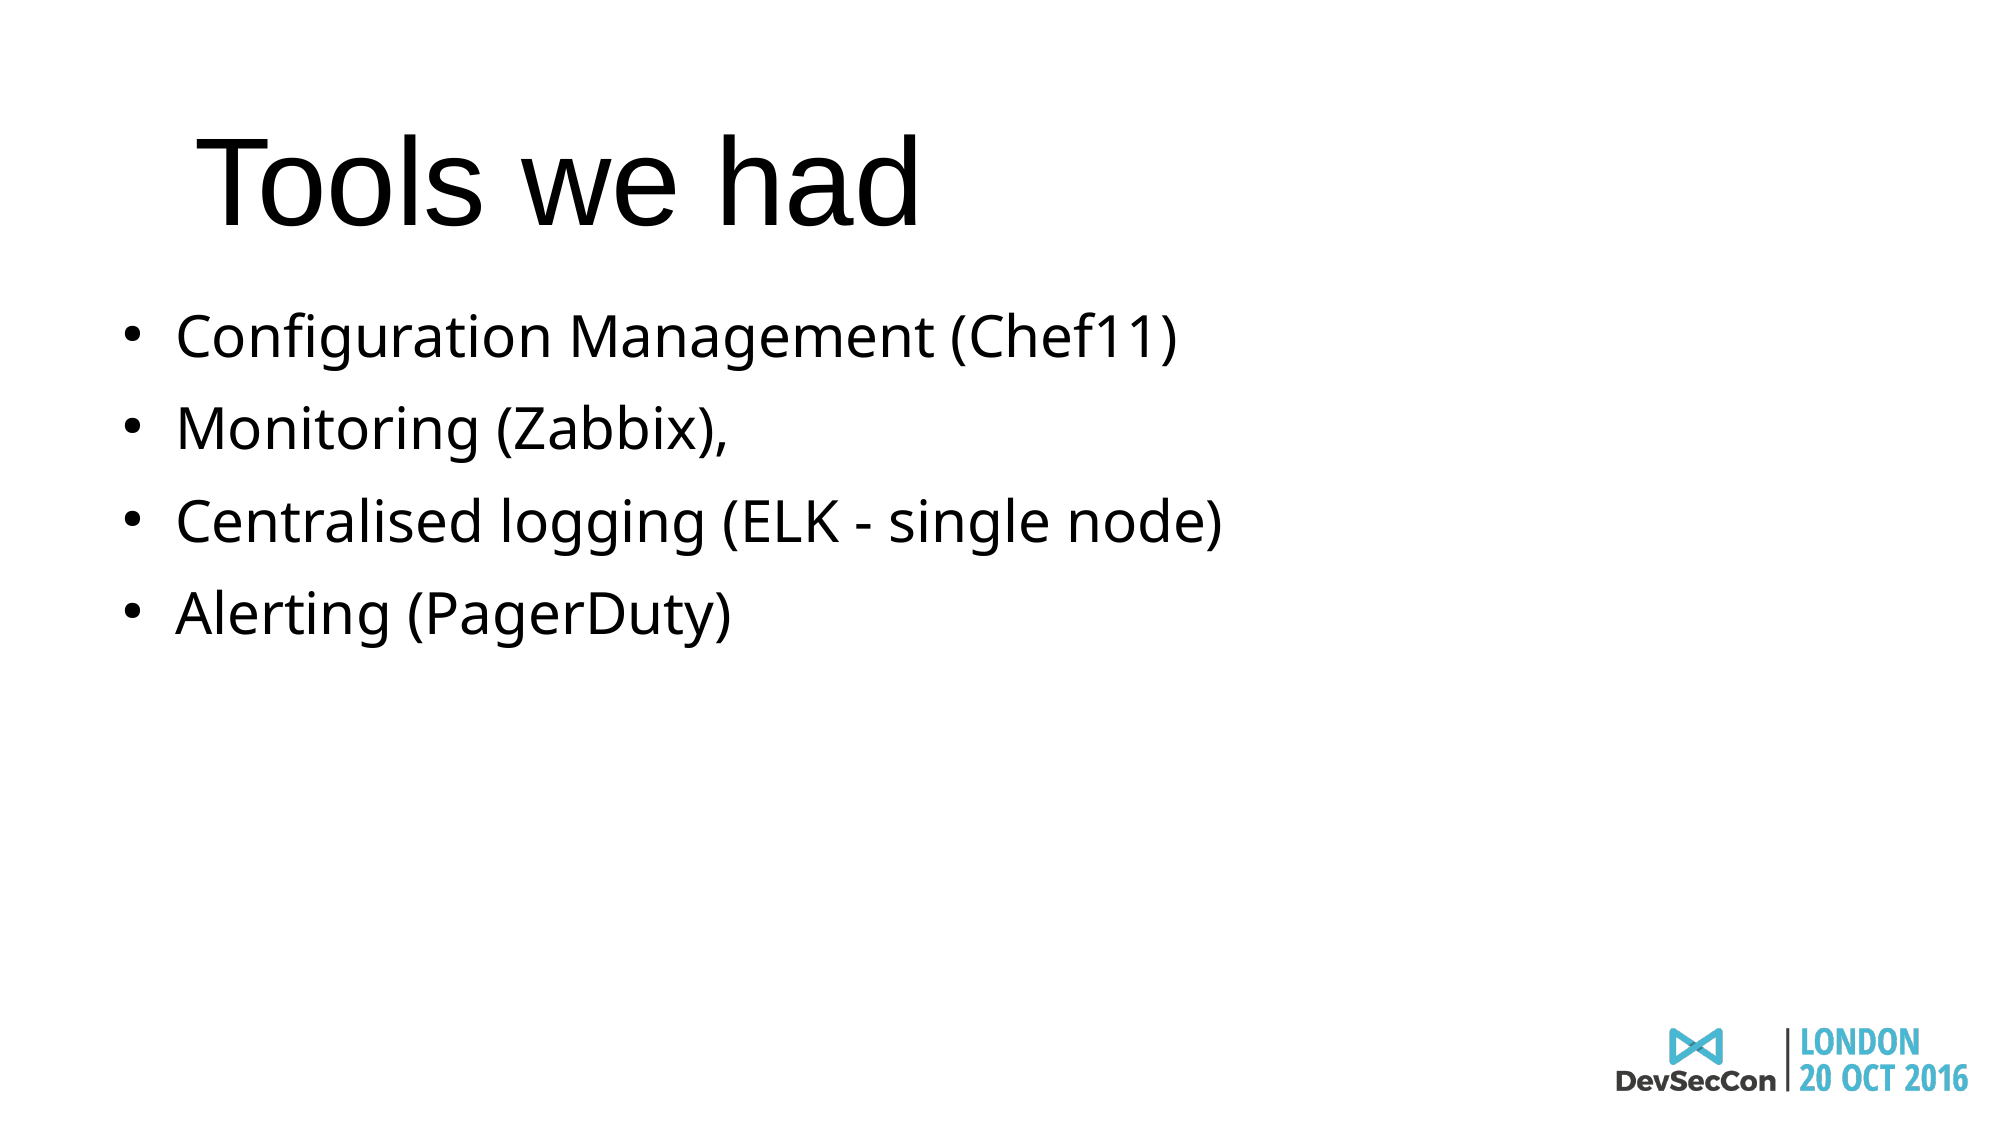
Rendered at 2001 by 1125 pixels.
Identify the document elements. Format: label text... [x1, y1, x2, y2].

list Configuration Management (Chef11) Monitoring (Zabbix), Centralised logging (ELK - single node) Alerting (PagerDuty) [89, 299, 1910, 1014]
title [89, 59, 1910, 278]
text_box Tools we had [180, 104, 939, 260]
picture [1609, 1014, 1979, 1105]
